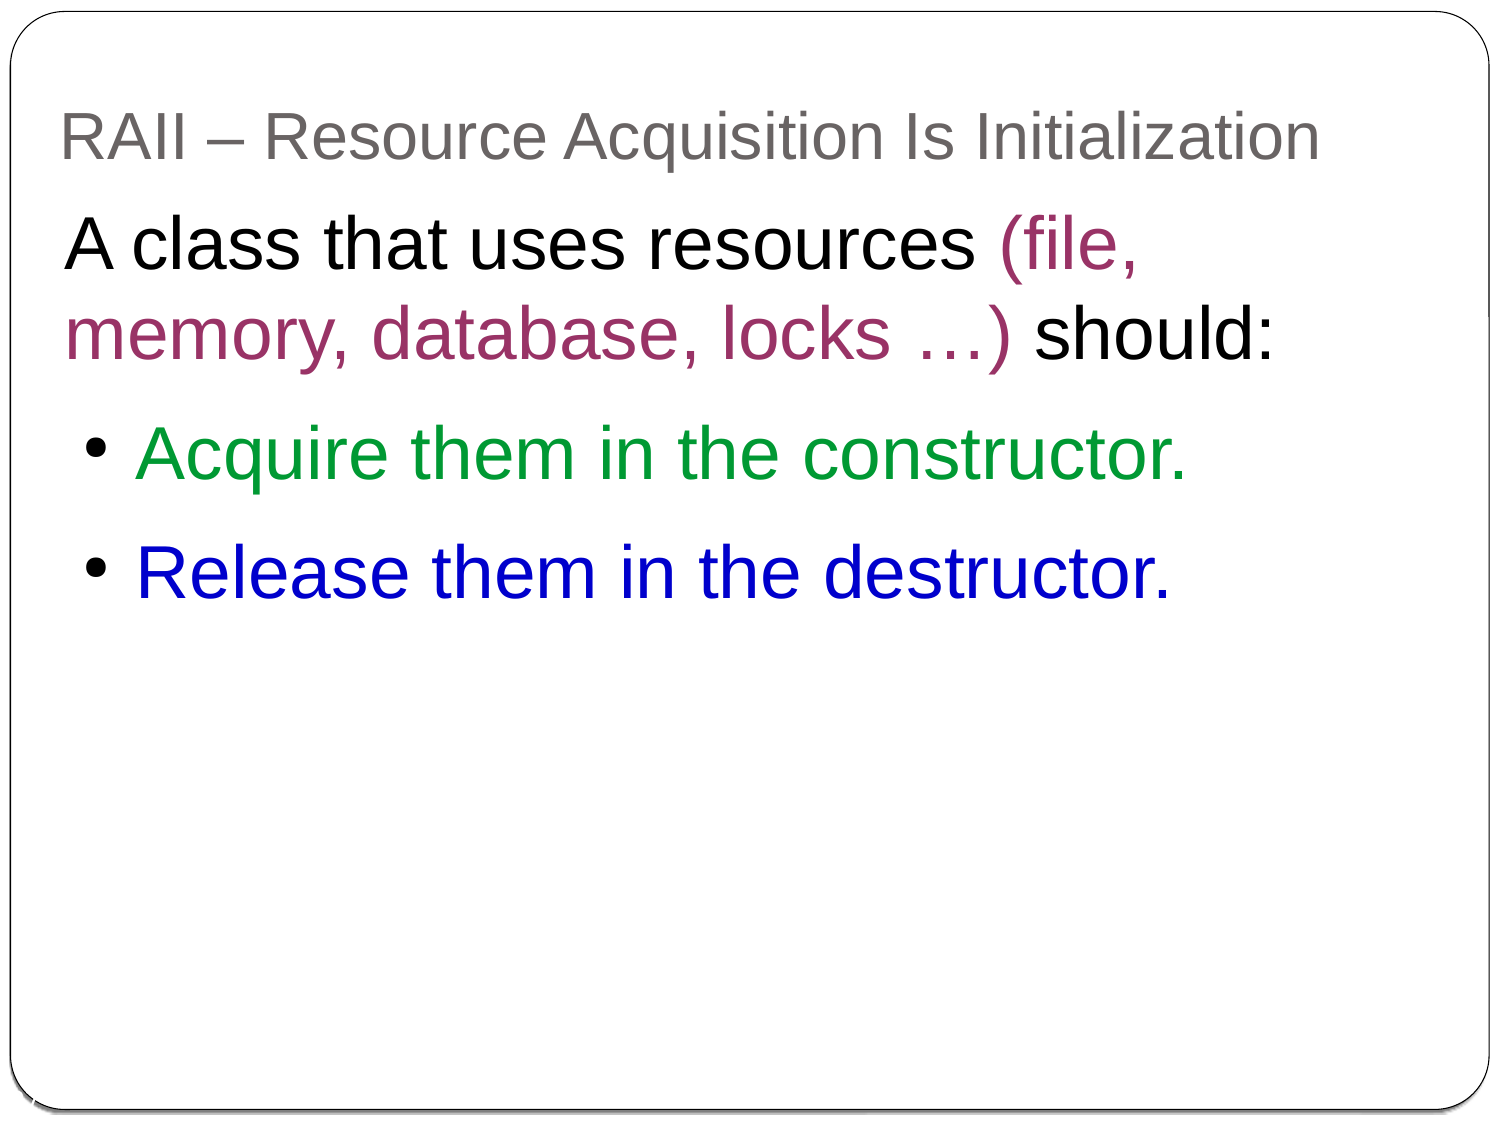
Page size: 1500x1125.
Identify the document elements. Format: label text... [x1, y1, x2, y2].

title RAII – Resource Acquisition Is Initialization [45, 57, 1445, 188]
slide_number <number> [0, 1074, 50, 1125]
list A class that uses resources (file, memory, database, locks …) should: Acquire them in the constructor. Release them in the destructor. [50, 187, 1450, 1125]
